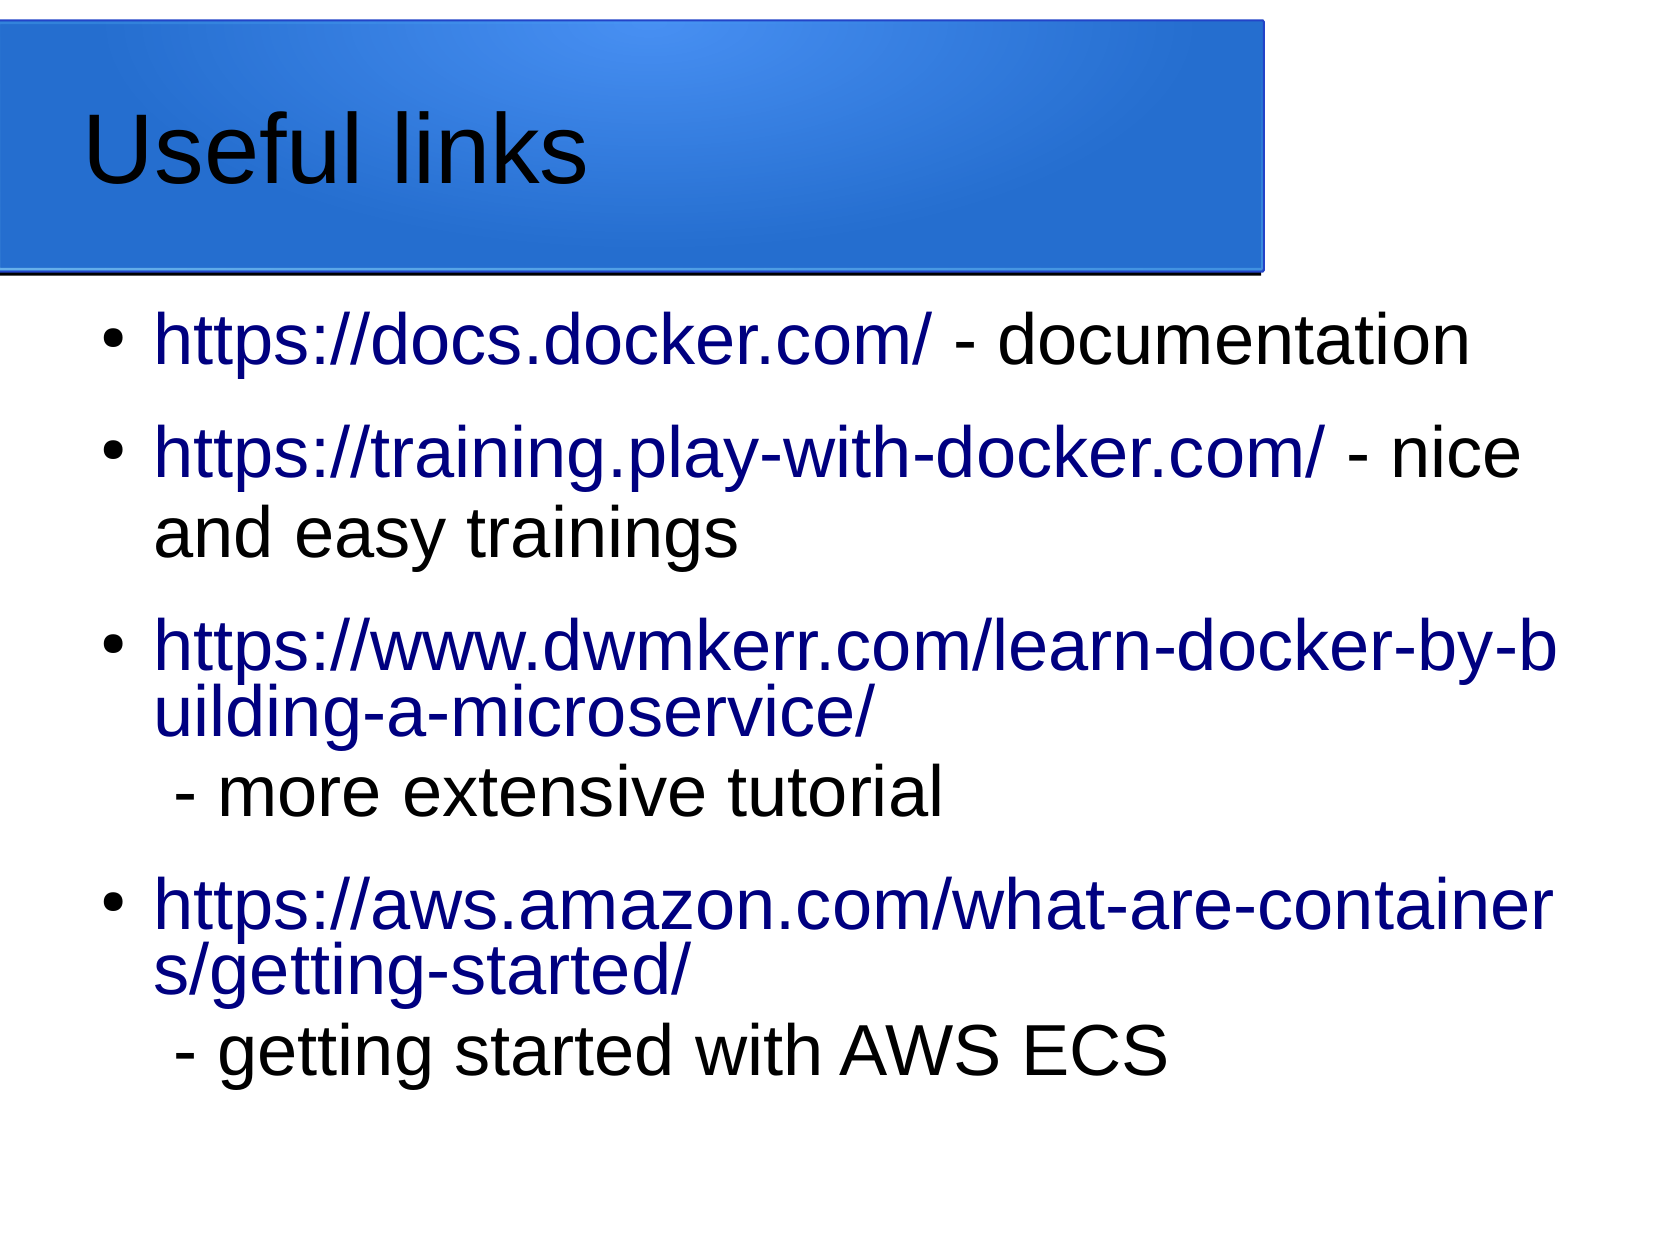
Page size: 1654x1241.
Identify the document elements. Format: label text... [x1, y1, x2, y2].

title Useful links [82, 47, 1235, 252]
list https://docs.docker.com/ - documentation https://training.play-with-docker.com/ - nice and easy trainings https://www.dwmkerr.com/learn-docker-by-building-a-microservice/ - more extensive tutorial https://aws.amazon.com/what-are-containers/getting-started/ - getting started with AWS ECS [82, 299, 1571, 1019]
